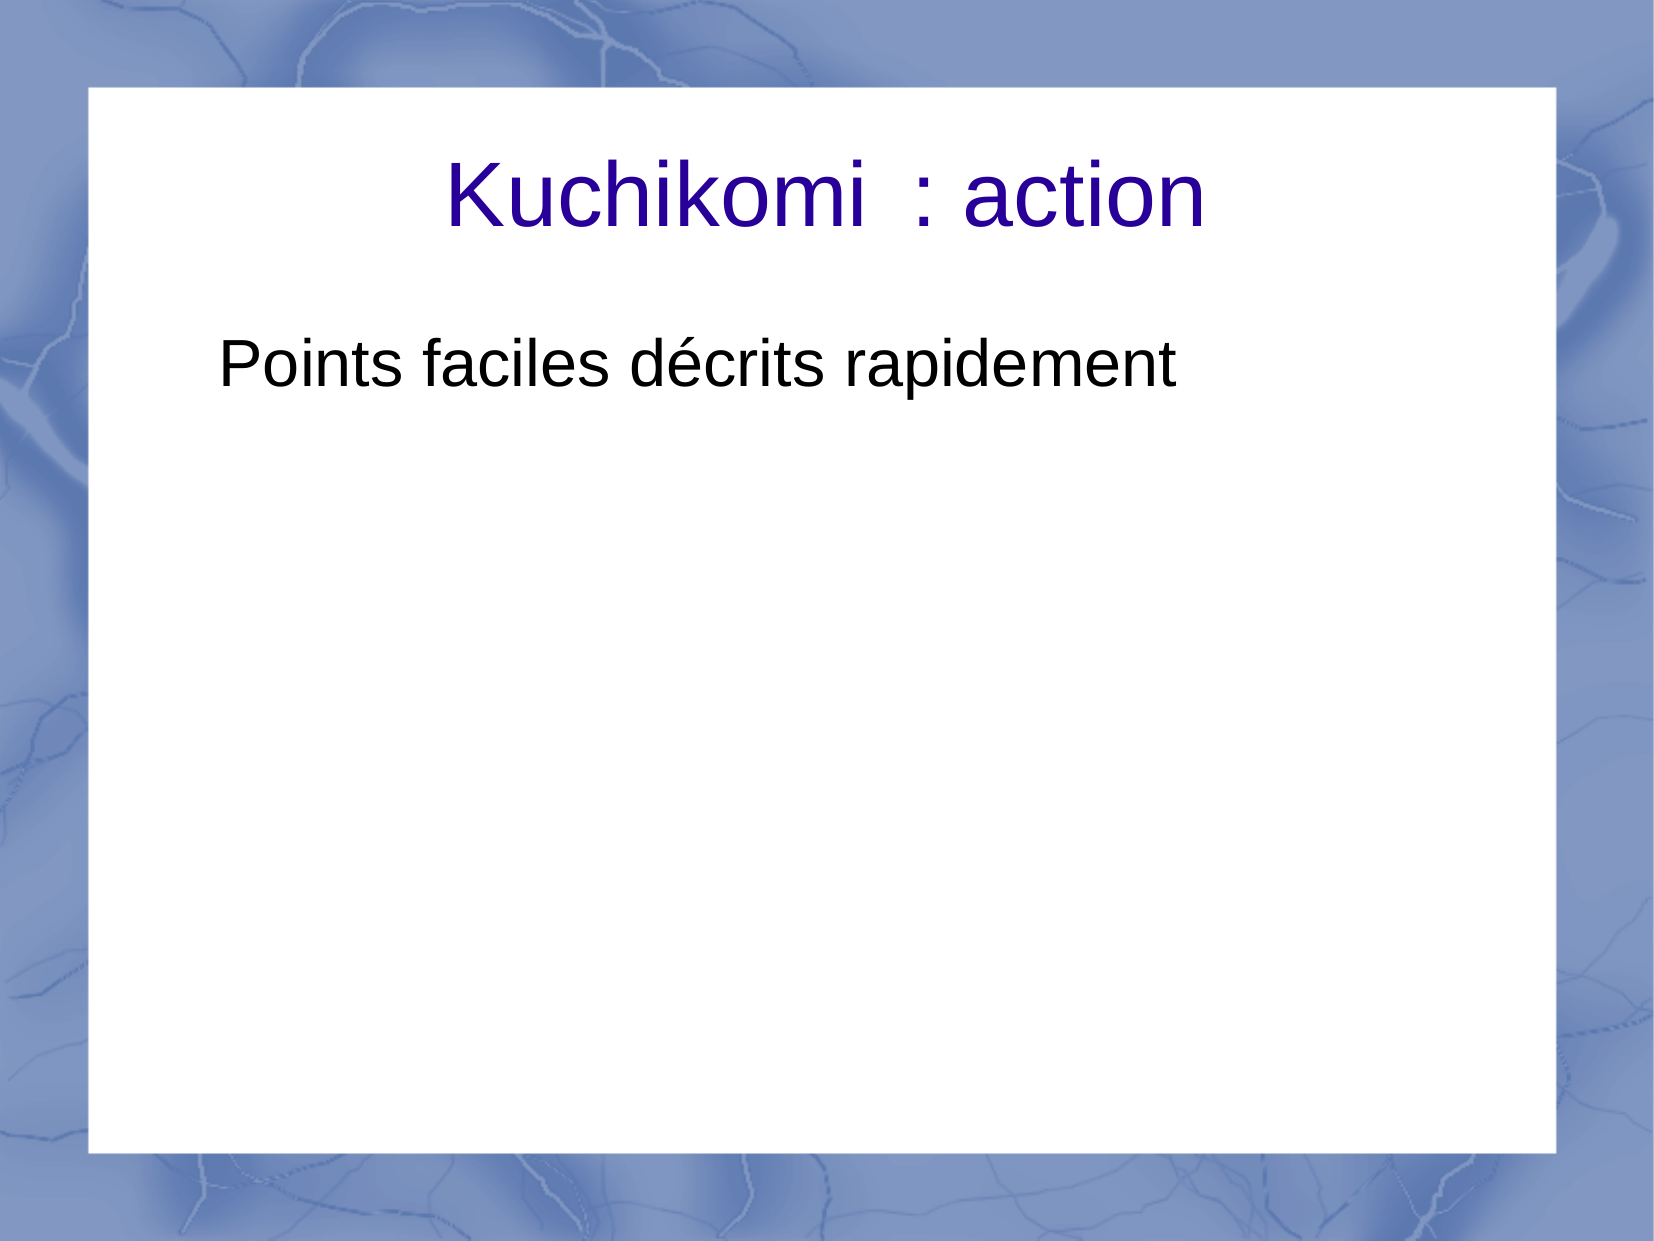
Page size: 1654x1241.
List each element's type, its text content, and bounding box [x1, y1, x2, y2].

list Points faciles décrits rapidement [147, 325, 1506, 1045]
picture [0, 0, 1654, 1241]
title Kuchikomi : action [118, 90, 1536, 298]
